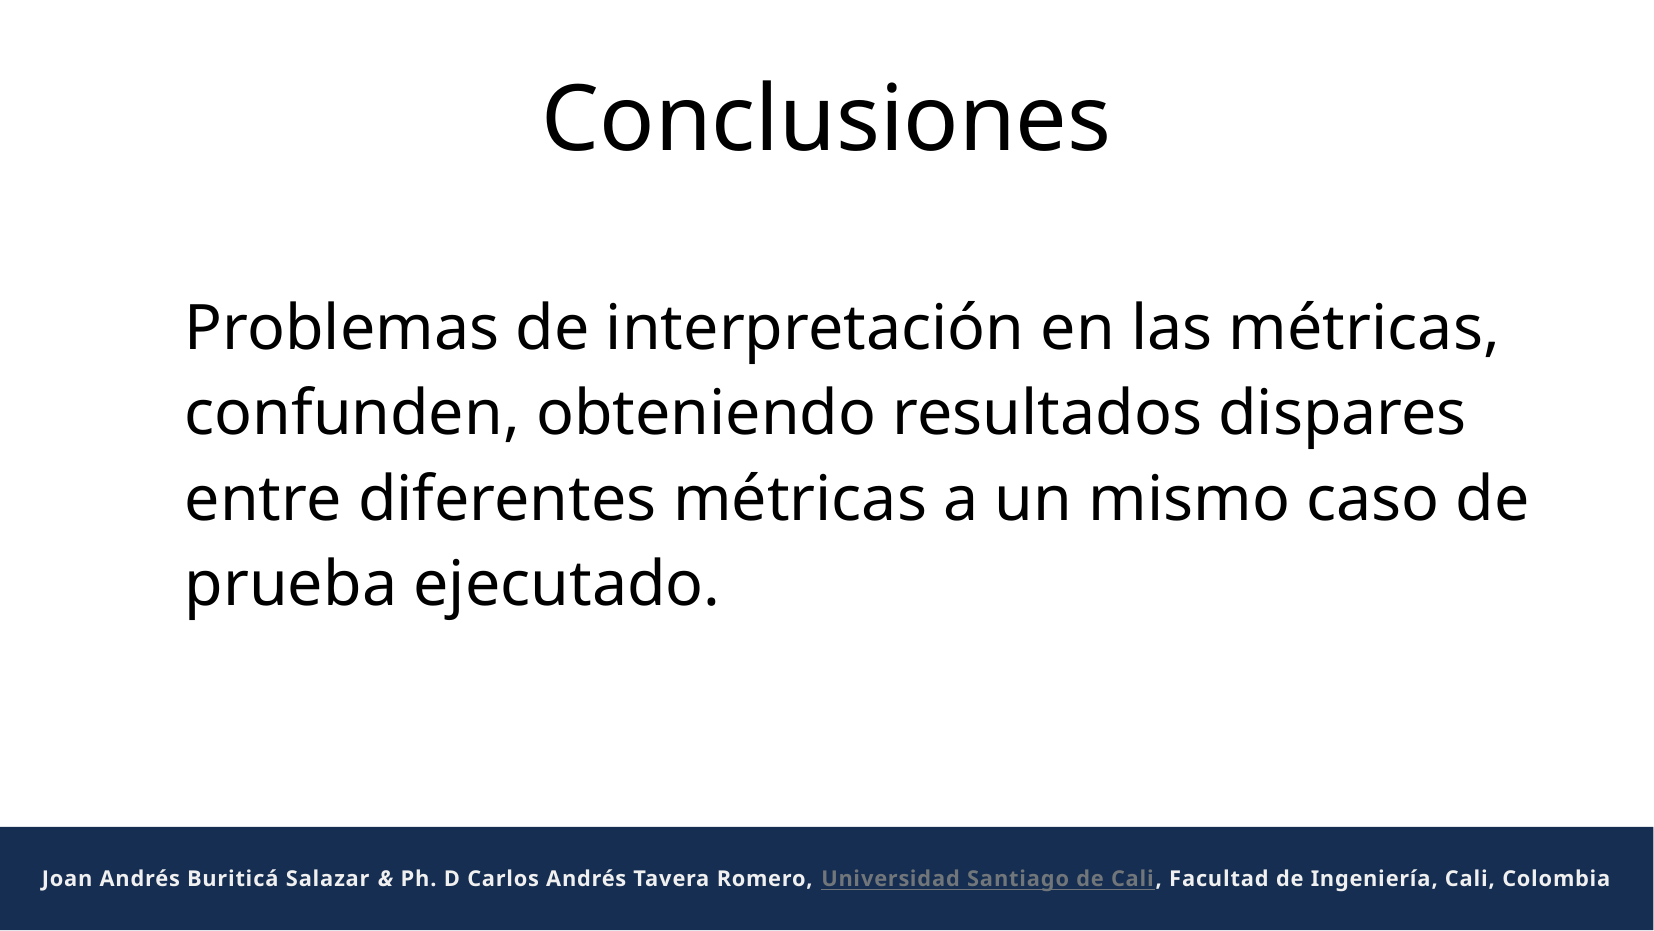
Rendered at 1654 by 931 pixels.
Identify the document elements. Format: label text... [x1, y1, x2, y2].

title Conclusiones [82, 37, 1571, 193]
list Problemas de interpretación en las métricas, confunden, obteniendo resultados dispares entre diferentes métricas a un mismo caso de prueba ejecutado. [118, 282, 1536, 686]
